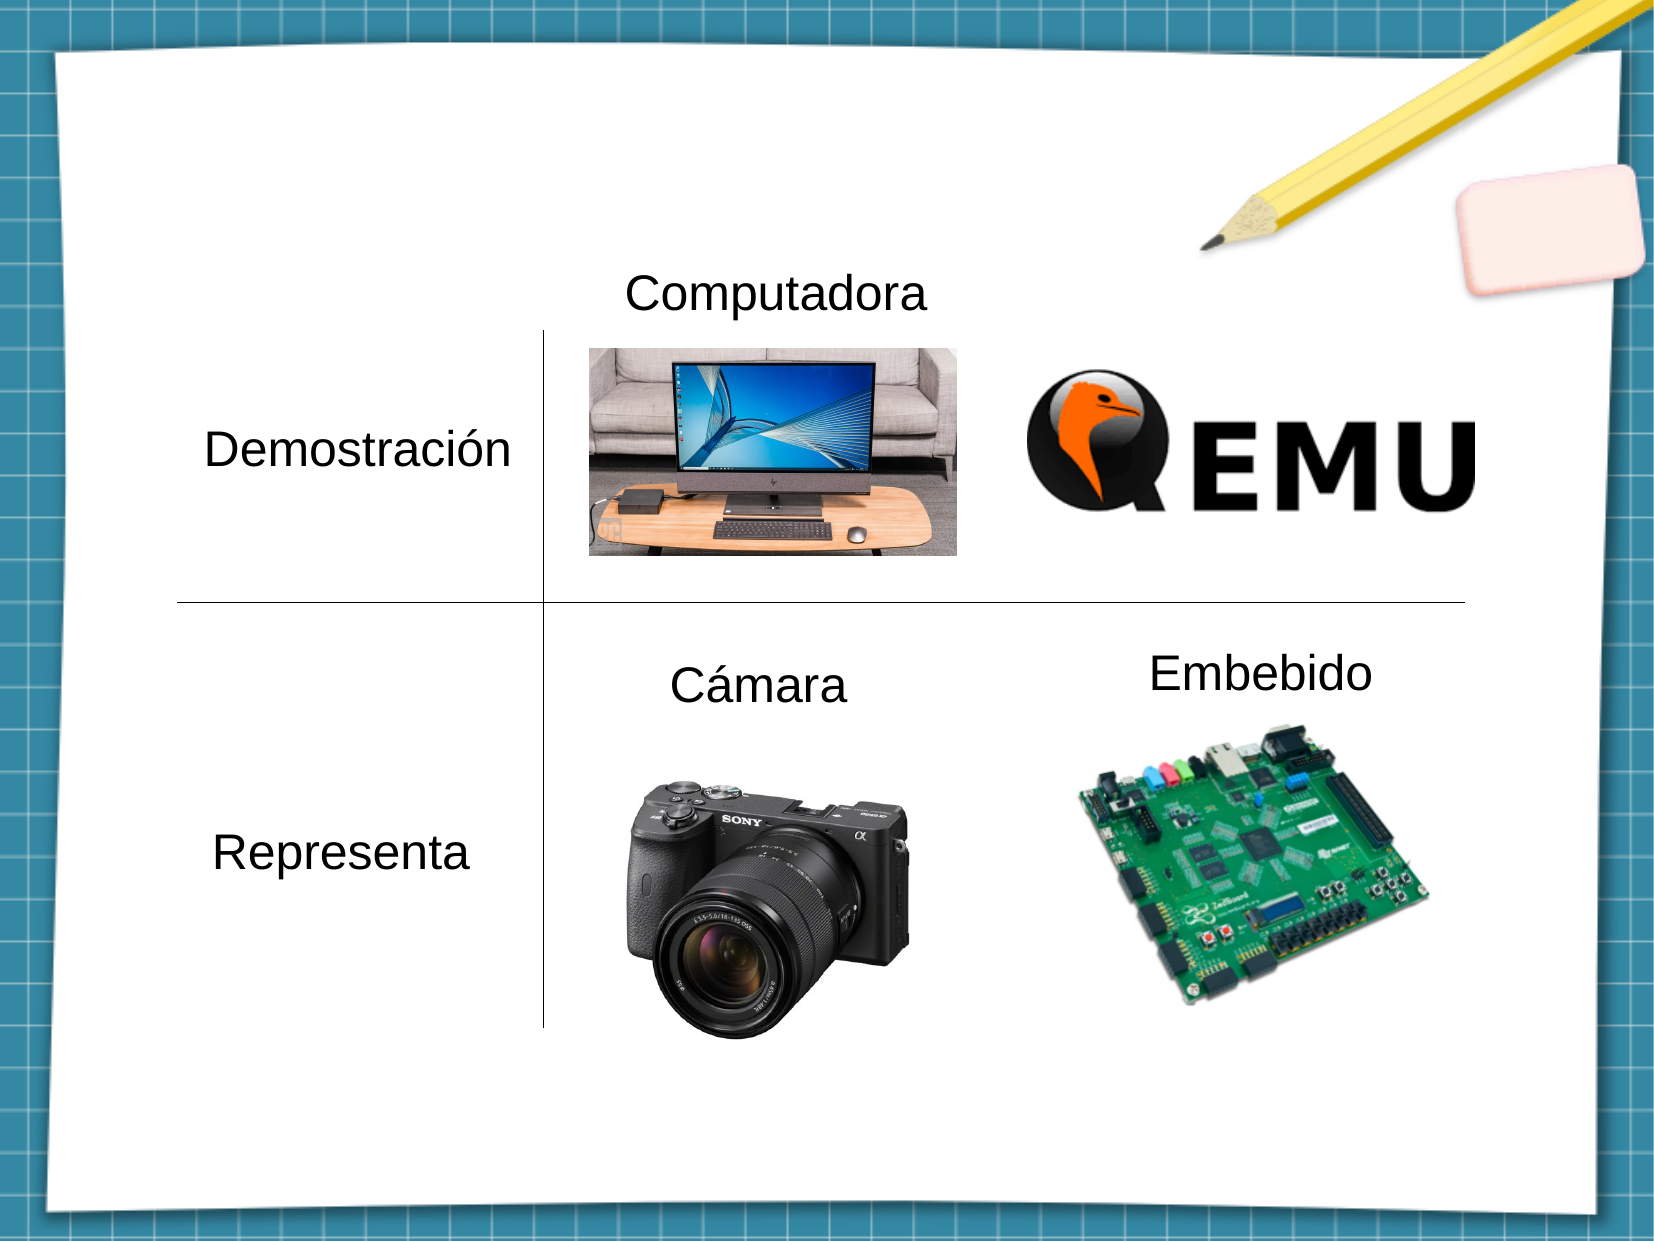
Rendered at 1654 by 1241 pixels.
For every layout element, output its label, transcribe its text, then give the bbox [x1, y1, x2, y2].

text_box Computadora [609, 257, 943, 329]
text_box Representa [197, 817, 485, 888]
picture [0, 0, 1654, 1241]
text_box Cámara [654, 649, 863, 721]
text_box Embebido [1133, 637, 1389, 709]
text_box Demostración [188, 413, 527, 508]
